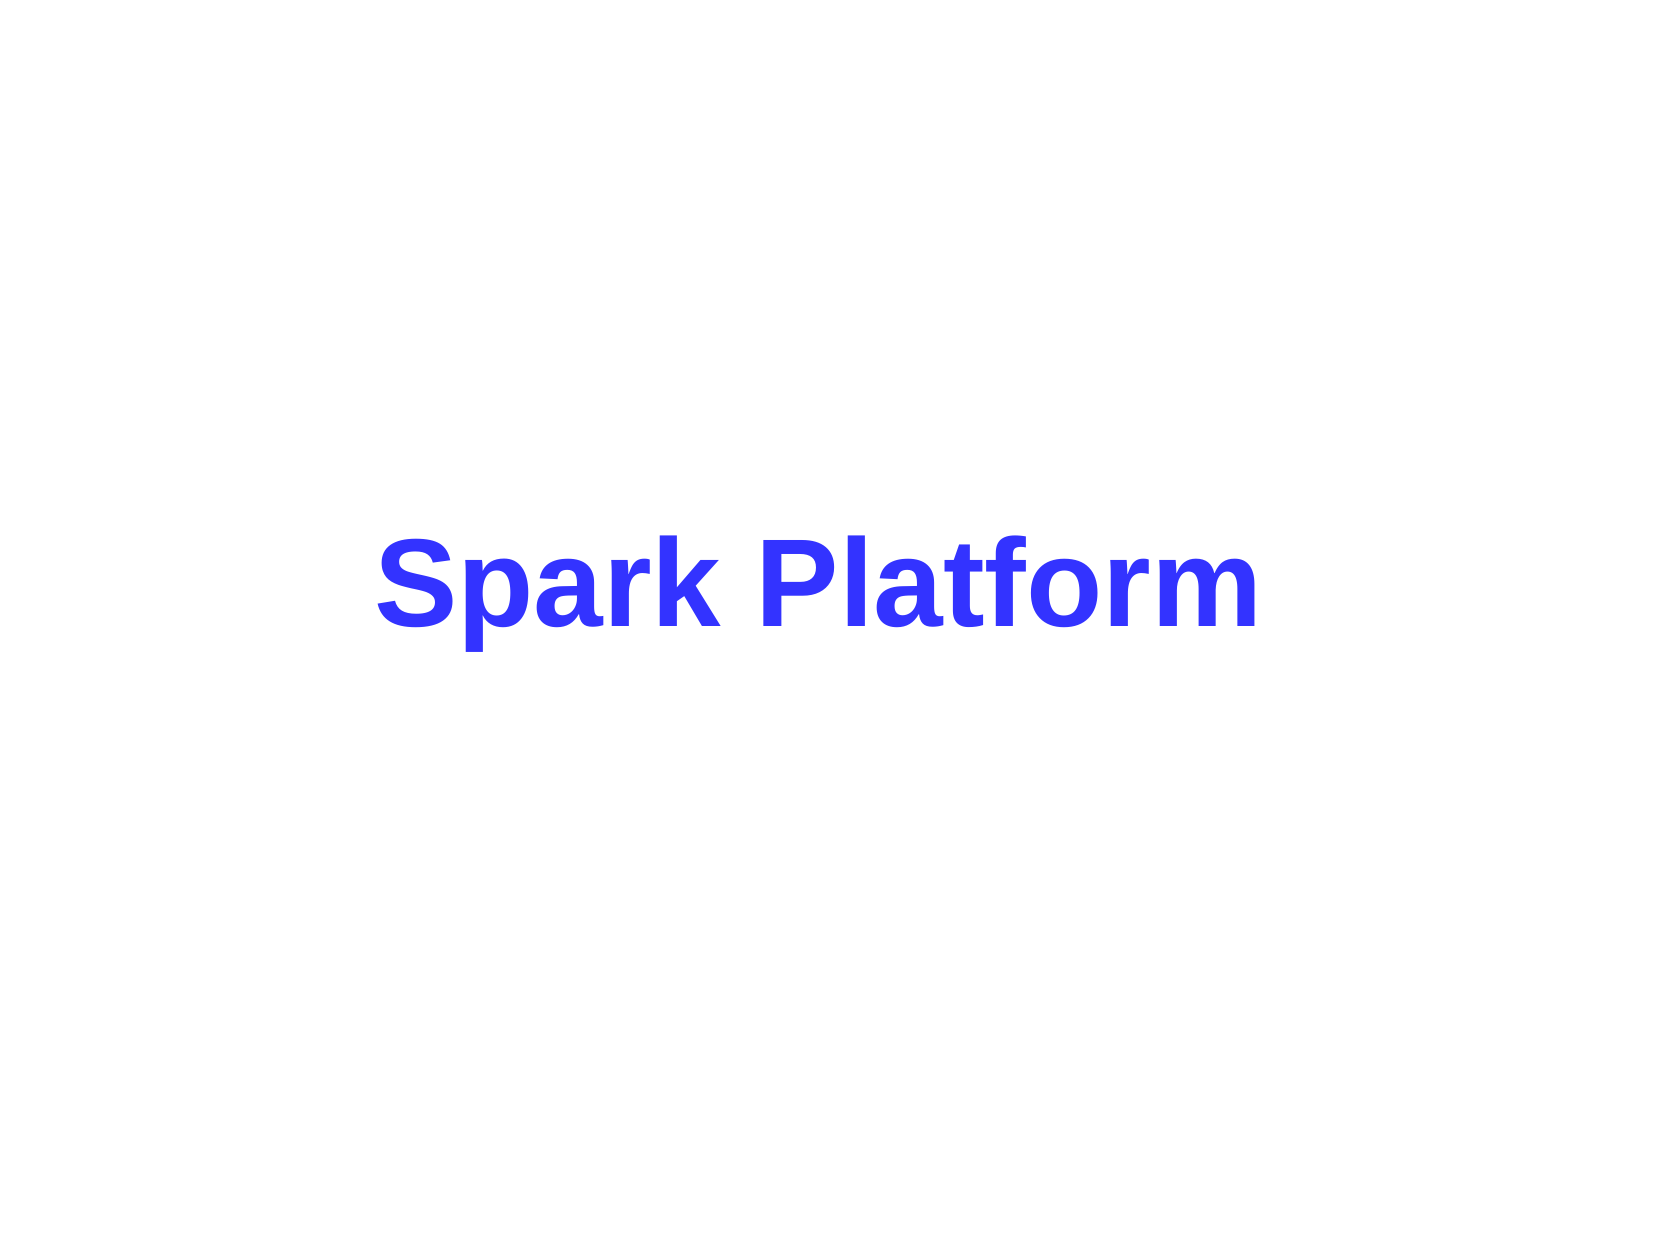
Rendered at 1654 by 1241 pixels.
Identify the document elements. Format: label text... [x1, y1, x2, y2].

title Spark Platform [75, 480, 1564, 688]
